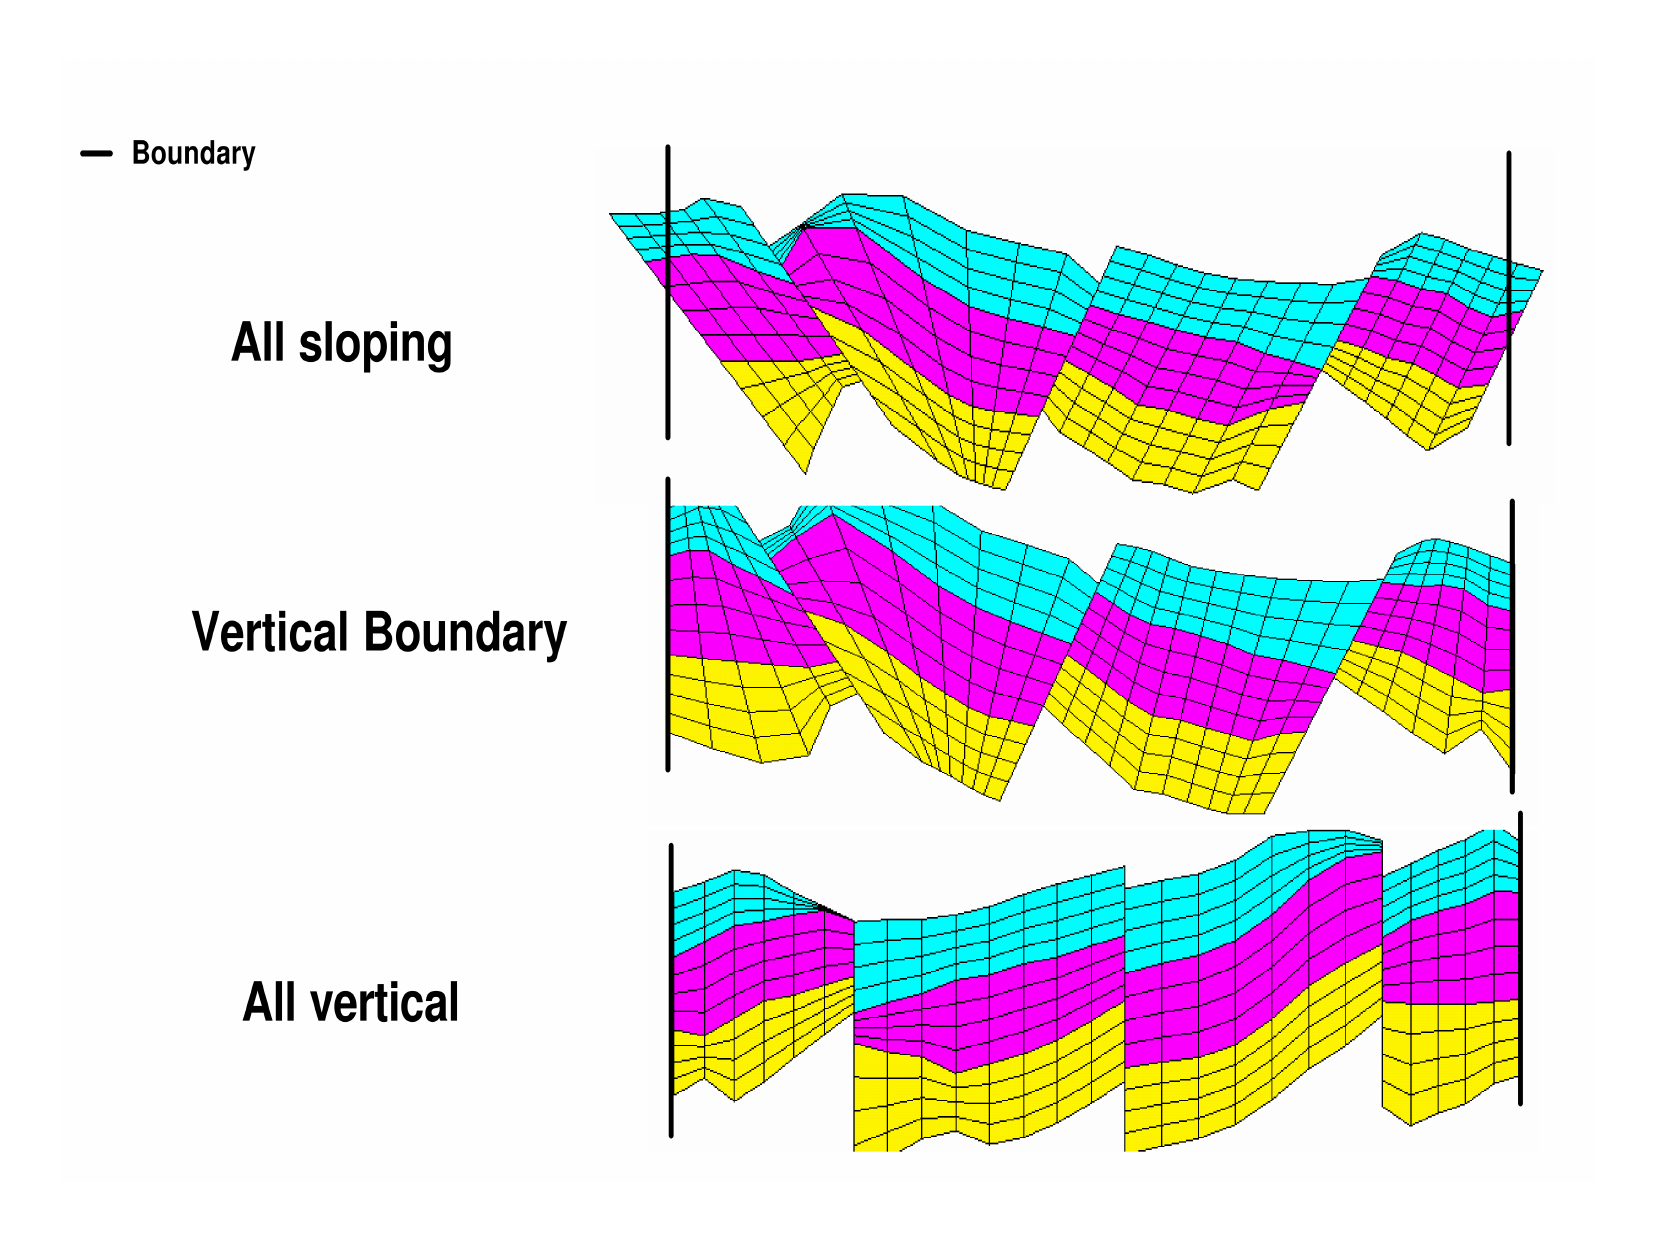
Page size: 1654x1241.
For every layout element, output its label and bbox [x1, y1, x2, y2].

picture [59, 58, 1595, 1182]
